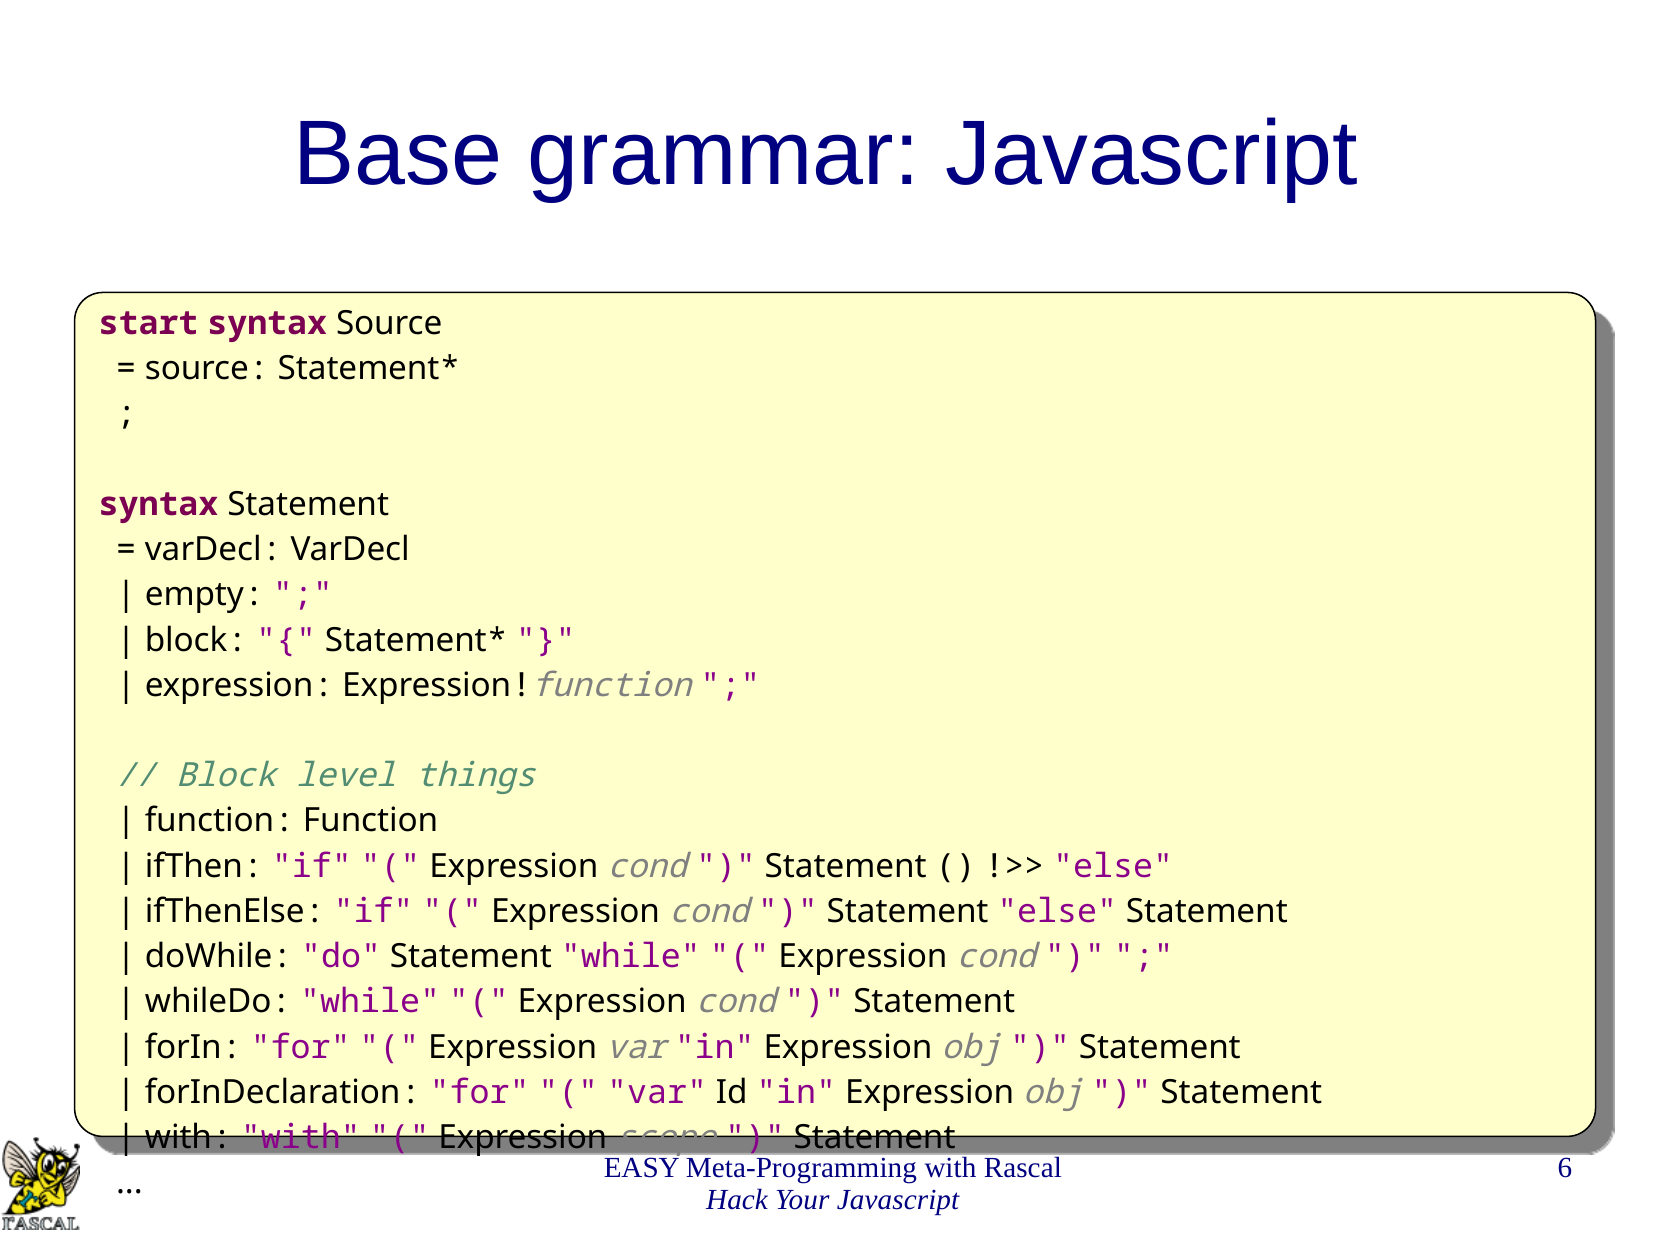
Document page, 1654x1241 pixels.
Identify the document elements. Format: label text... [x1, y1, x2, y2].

text_box start syntax Source = source: Statement* ; syntax Statement = varDecl: VarDecl | empty: ";" | block: "{" Statement* "}" | expression: Expression!function ";" // Block level things | function: Function | ifThen: "if" "(" Expression cond ")" Statement () !>> "else" | ifThenElse: "if" "(" Expression cond ")" Statement "else" Statement | doWhile: "do" Statement "while" "(" Expression cond ")" ";" | whileDo: "while" "(" Expression cond ")" Statement | forIn: "for" "(" Expression var "in" Expression obj ")" Statement | forInDeclaration: "for" "(" "var" Id "in" Expression obj ")" Statement | with: "with" "(" Expression scope ")" Statement ... [83, 291, 1652, 1179]
text_box [74, 300, 83, 1129]
title Base grammar: Javascript [82, 49, 1571, 257]
picture [1, 1137, 80, 1230]
